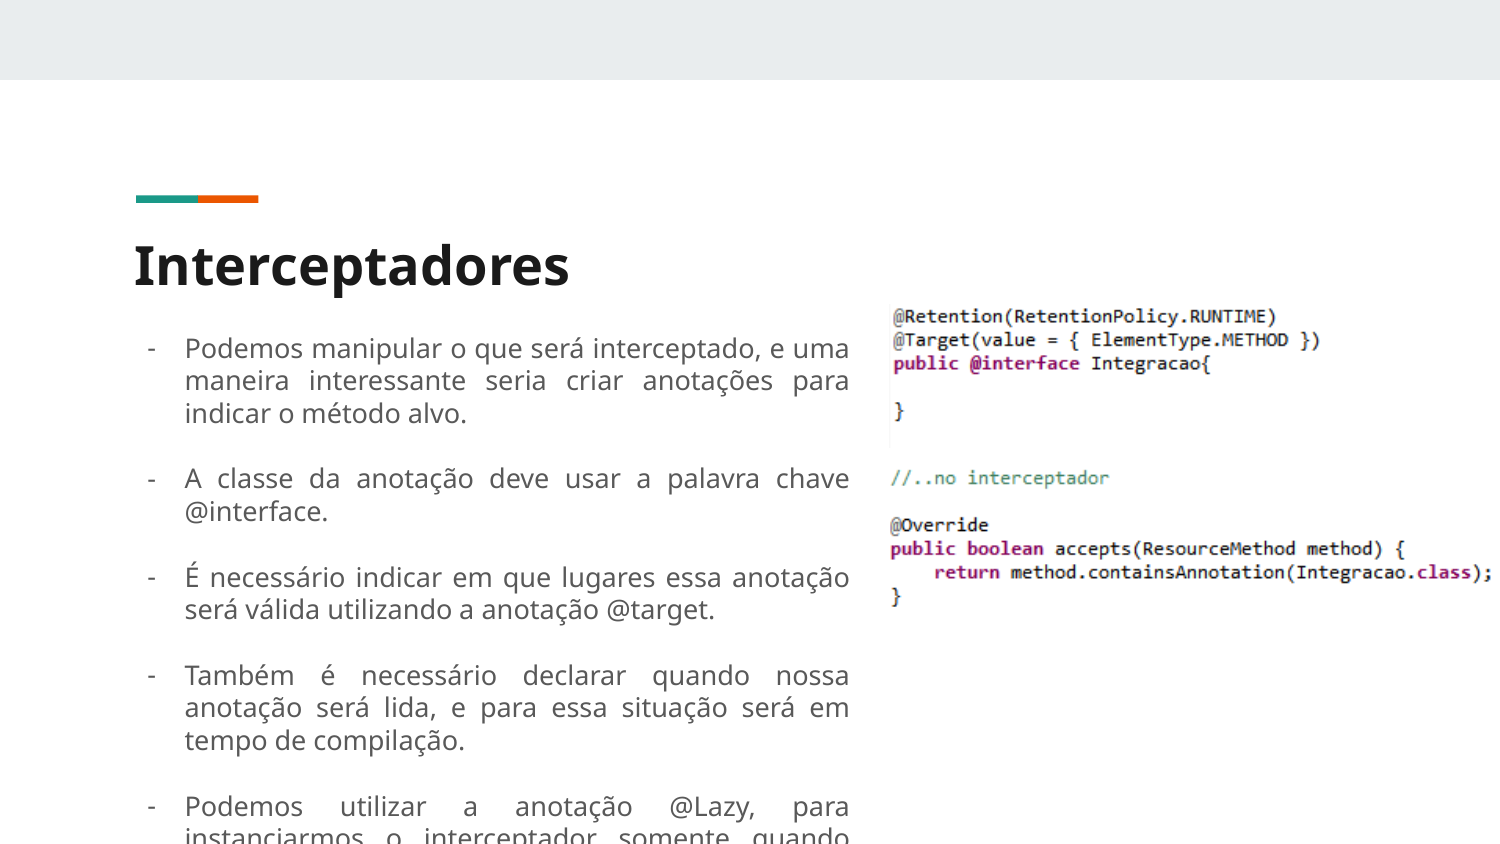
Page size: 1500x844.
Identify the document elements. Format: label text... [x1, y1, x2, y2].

picture [889, 464, 1500, 629]
picture [889, 304, 1334, 448]
list Podemos manipular o que será interceptado, e uma maneira interessante seria criar anotações para indicar o método alvo. A classe da anotação deve usar a palavra chave @interface. É necessário indicar em que lugares essa anotação será válida utilizando a anotação @target. Também é necessário declarar quando nossa anotação será lida, e para essa situação será em tempo de compilação. Podemos utilizar a anotação @Lazy, para instanciarmos o interceptador somente quando necessário. (instância funcional somente para executar o accepts) [94, 316, 865, 687]
title Interceptadores [119, 216, 1381, 305]
